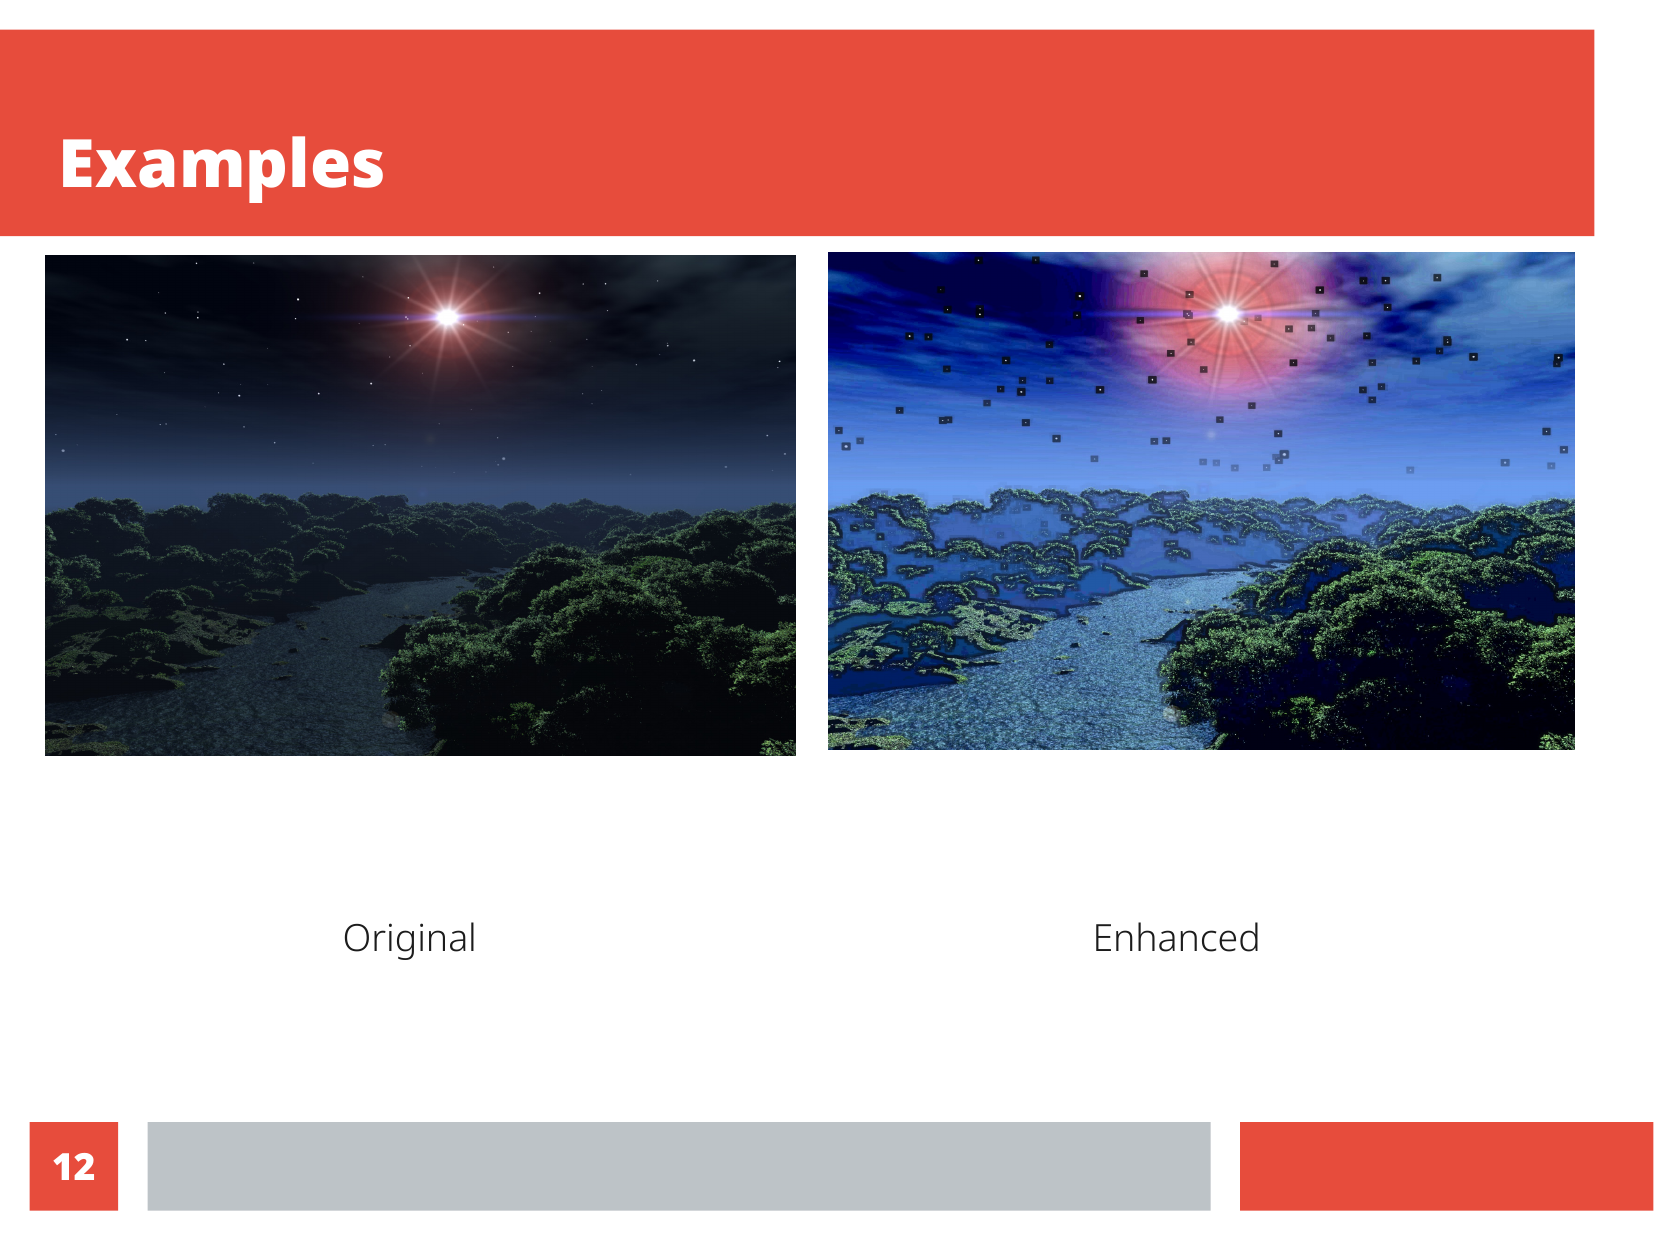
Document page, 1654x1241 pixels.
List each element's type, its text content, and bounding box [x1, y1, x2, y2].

picture [45, 255, 796, 756]
list Original Enhanced [59, 324, 1565, 1093]
title Examples [59, 59, 1595, 207]
picture [828, 252, 1575, 750]
